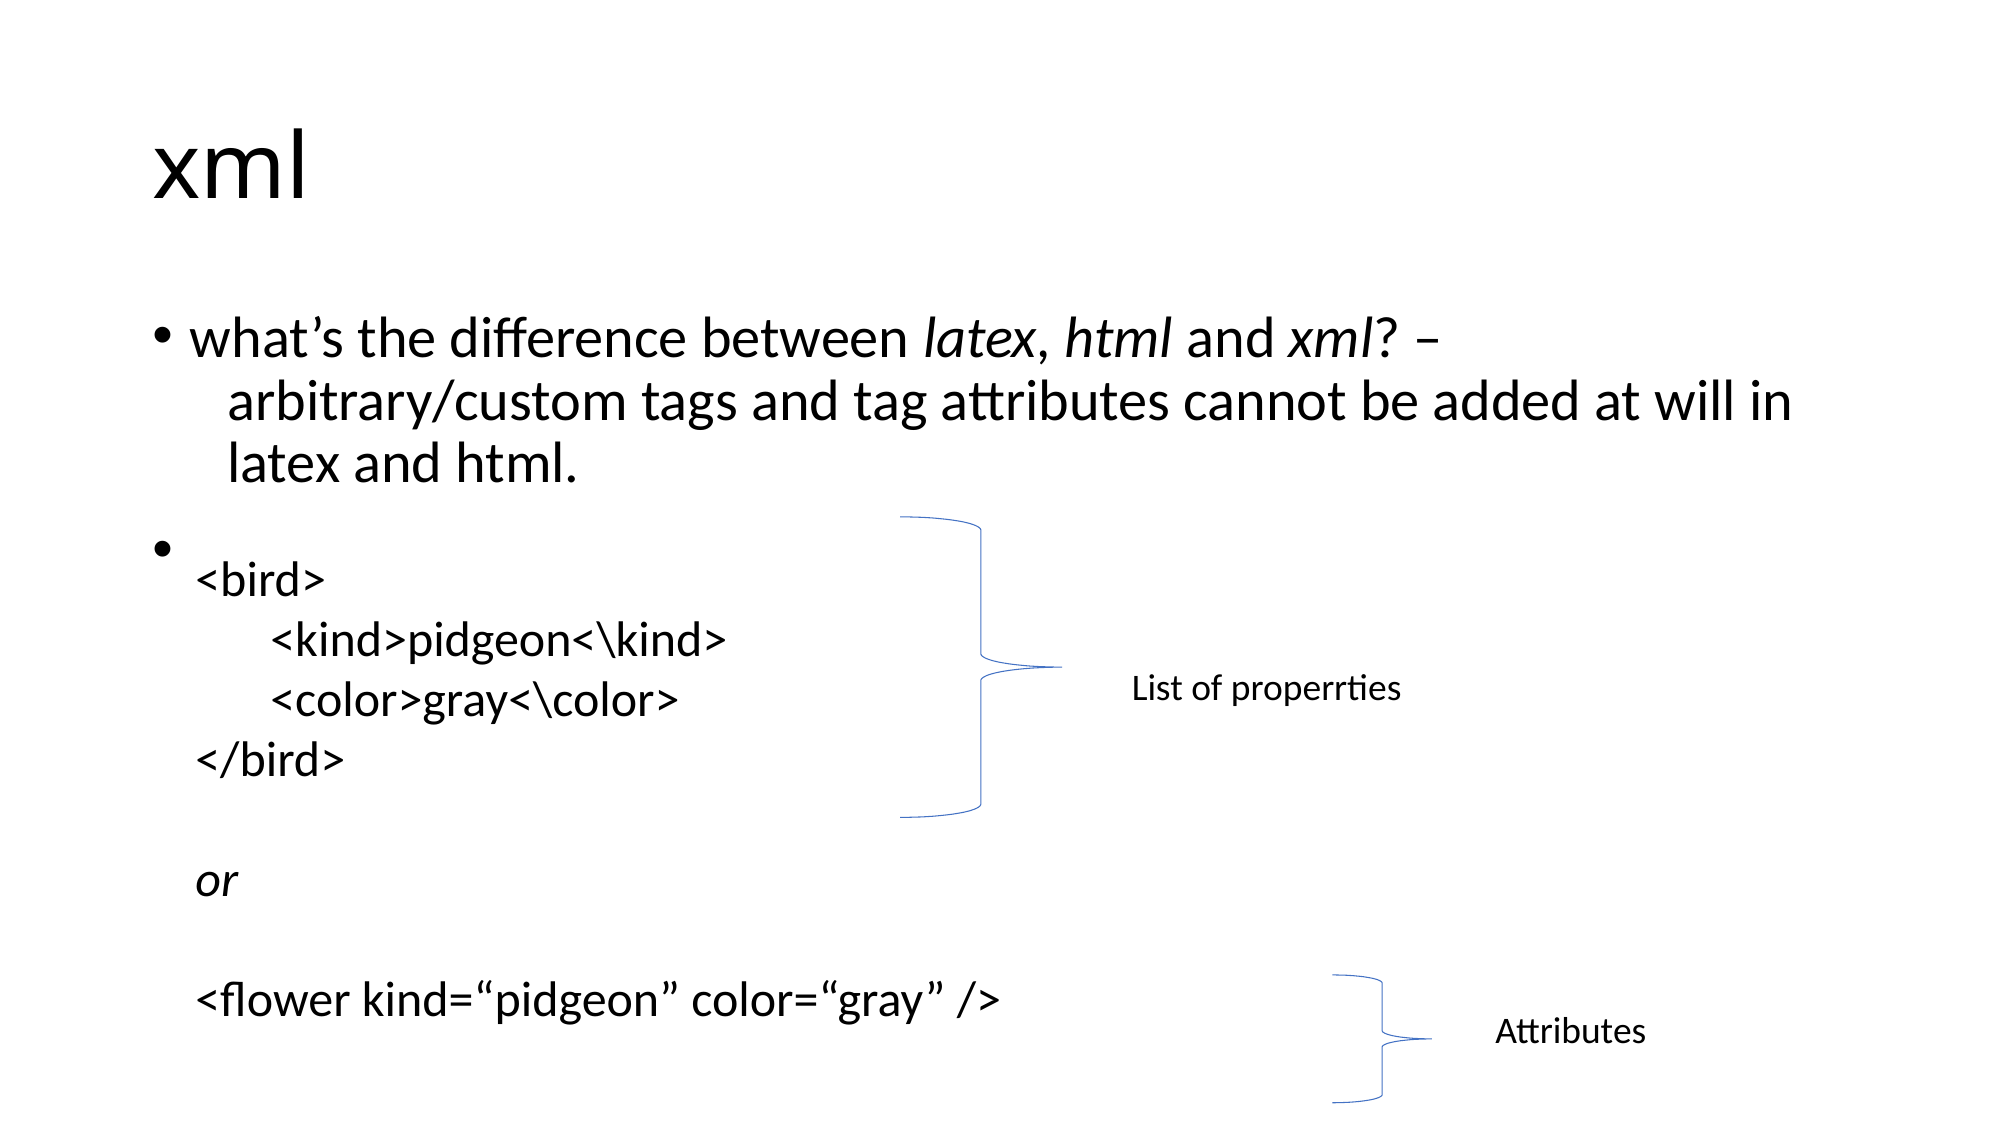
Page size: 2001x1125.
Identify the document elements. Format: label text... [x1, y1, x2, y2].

text_box List of properrties [1116, 655, 1421, 717]
text_box <bird> <kind>pidgeon<\kind> <color>gray<\color> </bird> or <flower kind=“pidgeon” color=“gray” /> [180, 539, 1351, 1039]
title xml [137, 59, 1863, 278]
list what’s the difference between latex, html and xml? – arbitrary/custom tags and tag attributes cannot be added at will in latex and html. [137, 299, 1863, 601]
text_box Attributes [1480, 999, 1664, 1060]
